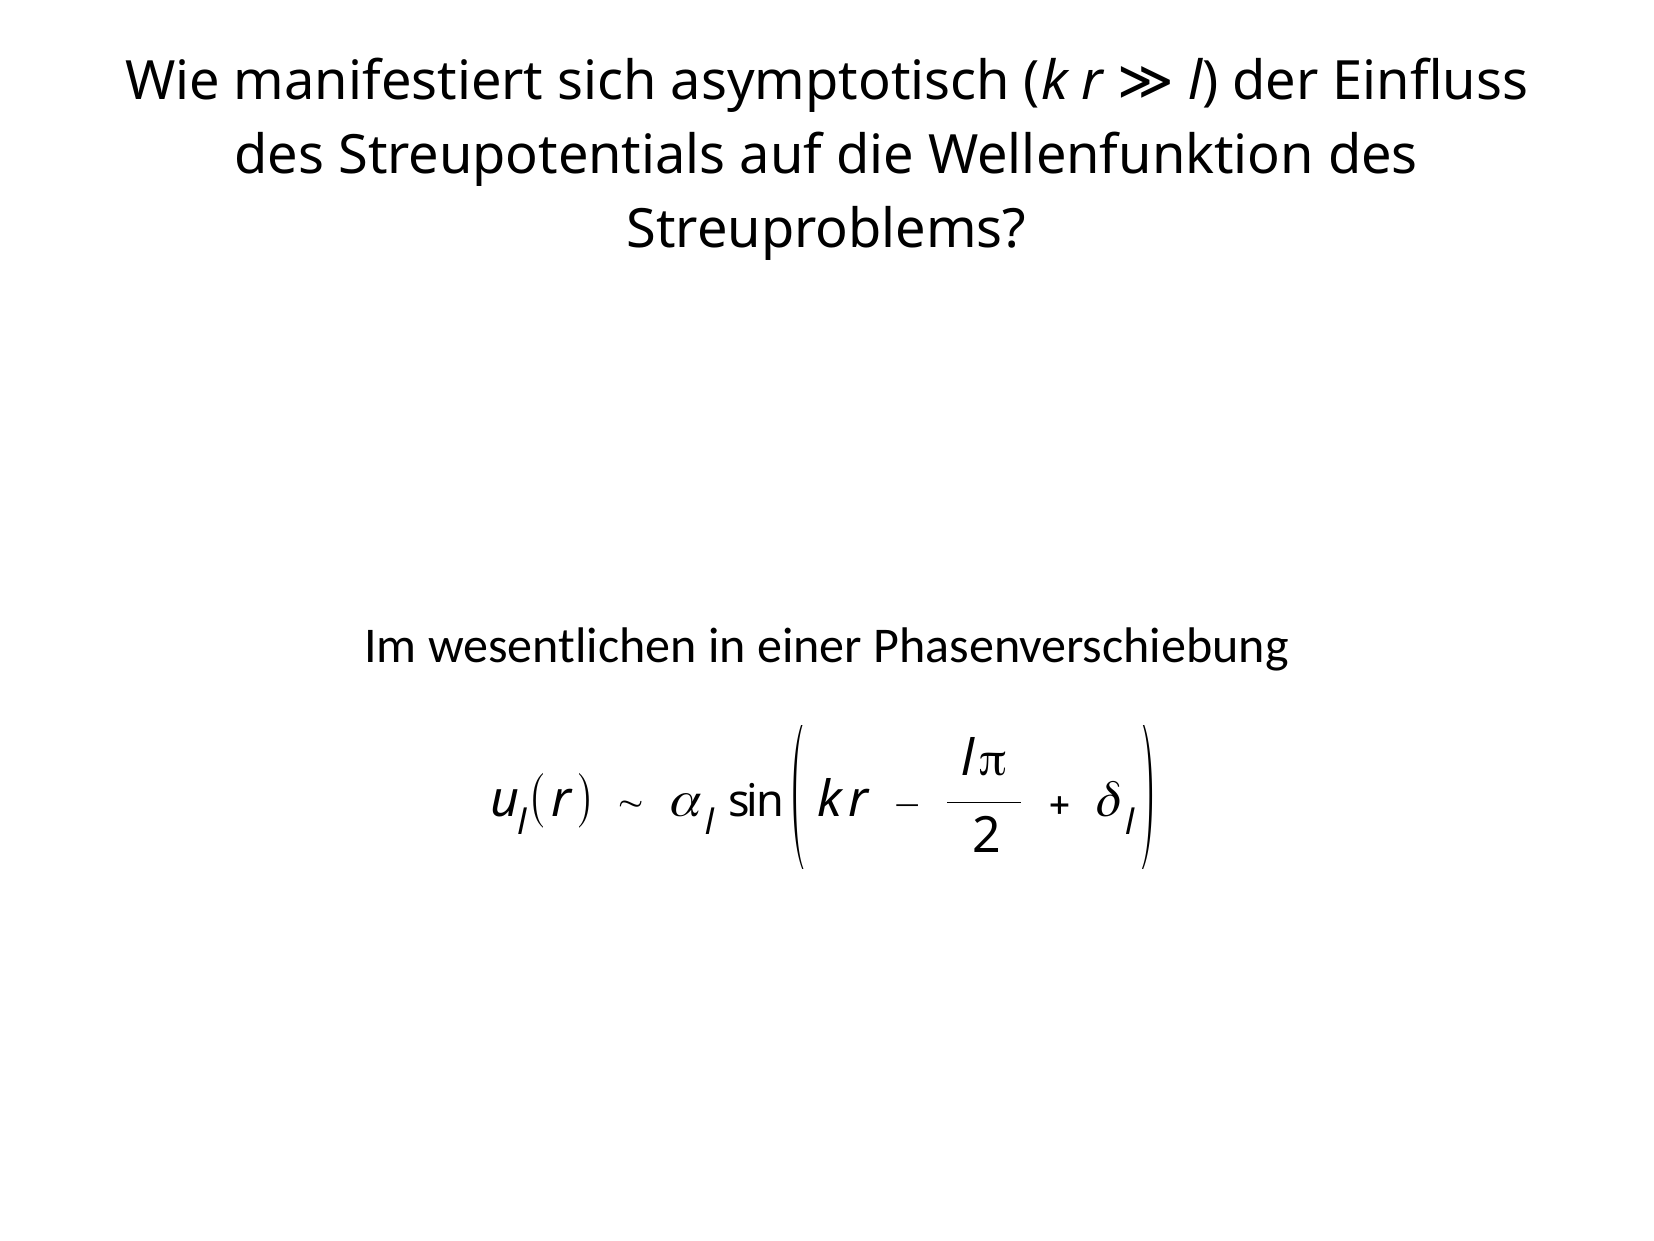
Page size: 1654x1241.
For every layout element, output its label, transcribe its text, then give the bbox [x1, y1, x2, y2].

chart [484, 725, 1169, 869]
subtitle Im wesentlichen in einer Phasenverschiebung [82, 290, 1571, 1010]
title Wie manifestiert sich asymptotisch (k r ≫ l) der Einfluss des Streupotentials auf die Wellenfunktion des Streuproblems? [82, 49, 1571, 257]
